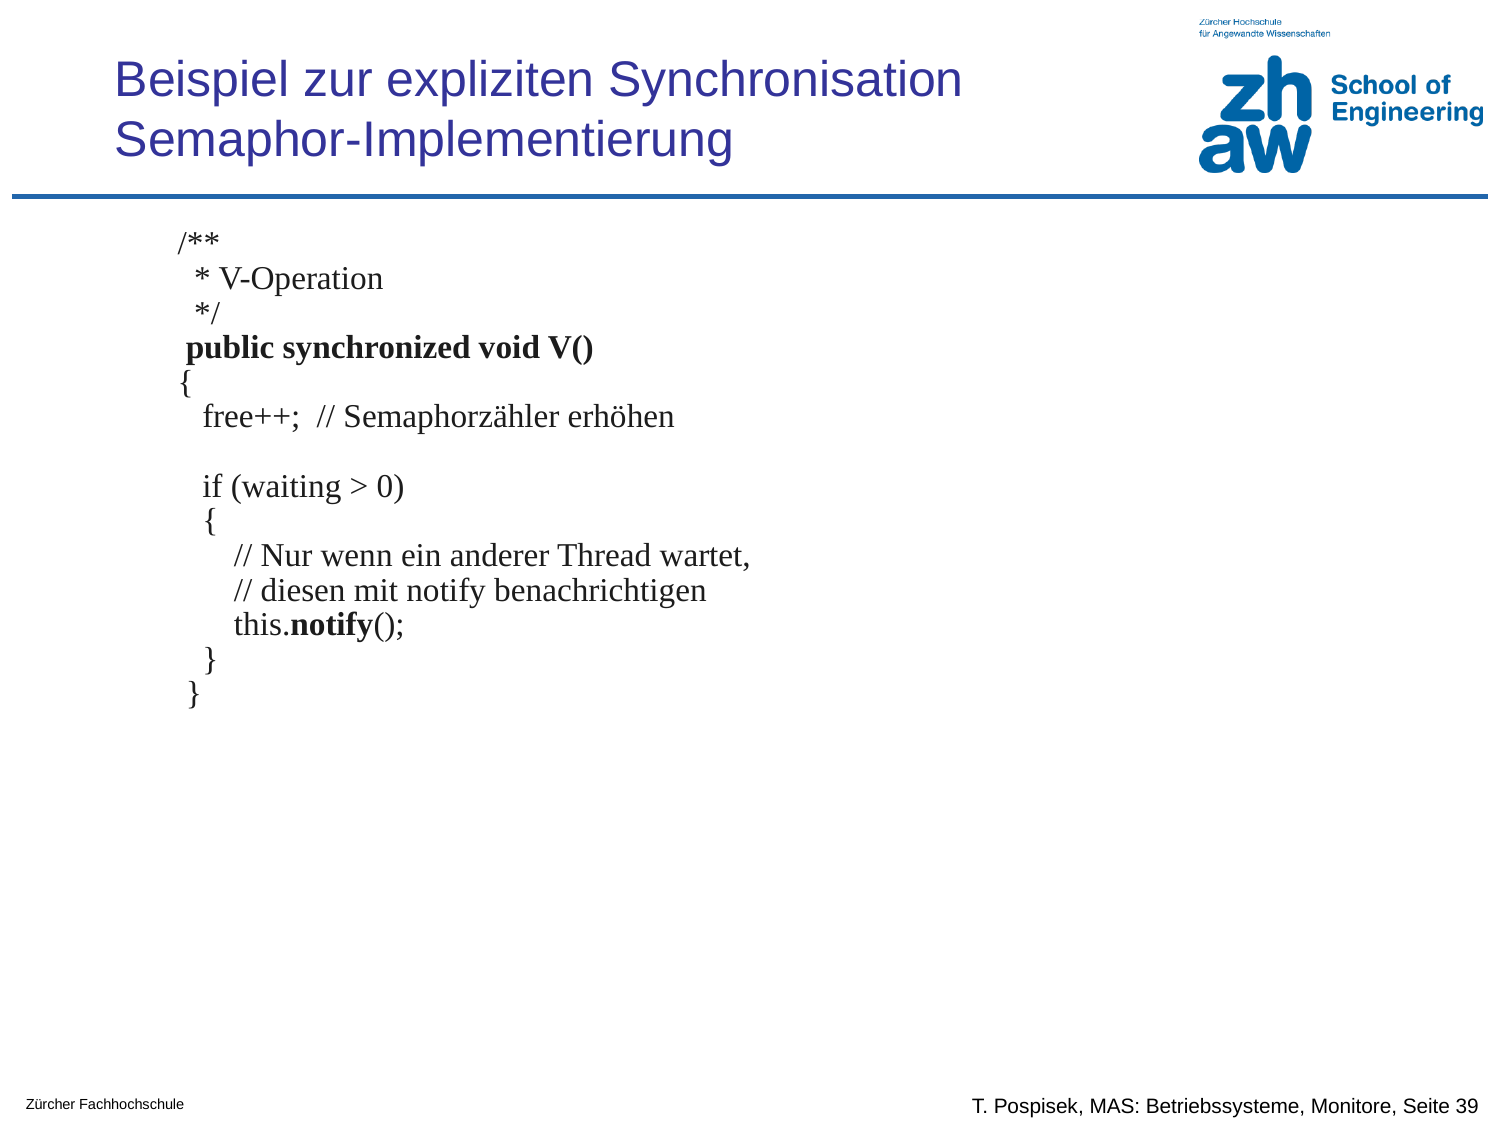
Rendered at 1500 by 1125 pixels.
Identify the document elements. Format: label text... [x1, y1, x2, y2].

title Beispiel zur expliziten Synchronisation Semaphor-Implementierung [99, 50, 1379, 163]
picture [1199, 19, 1483, 173]
text_box /** * V-Operation */ public synchronized void V() { free++; // Semaphorzähler erhöhen if (waiting > 0) { // Nur wenn ein anderer Thread wartet, // diesen mit notify benachrichtigen this.notify(); } } [162, 224, 1363, 938]
